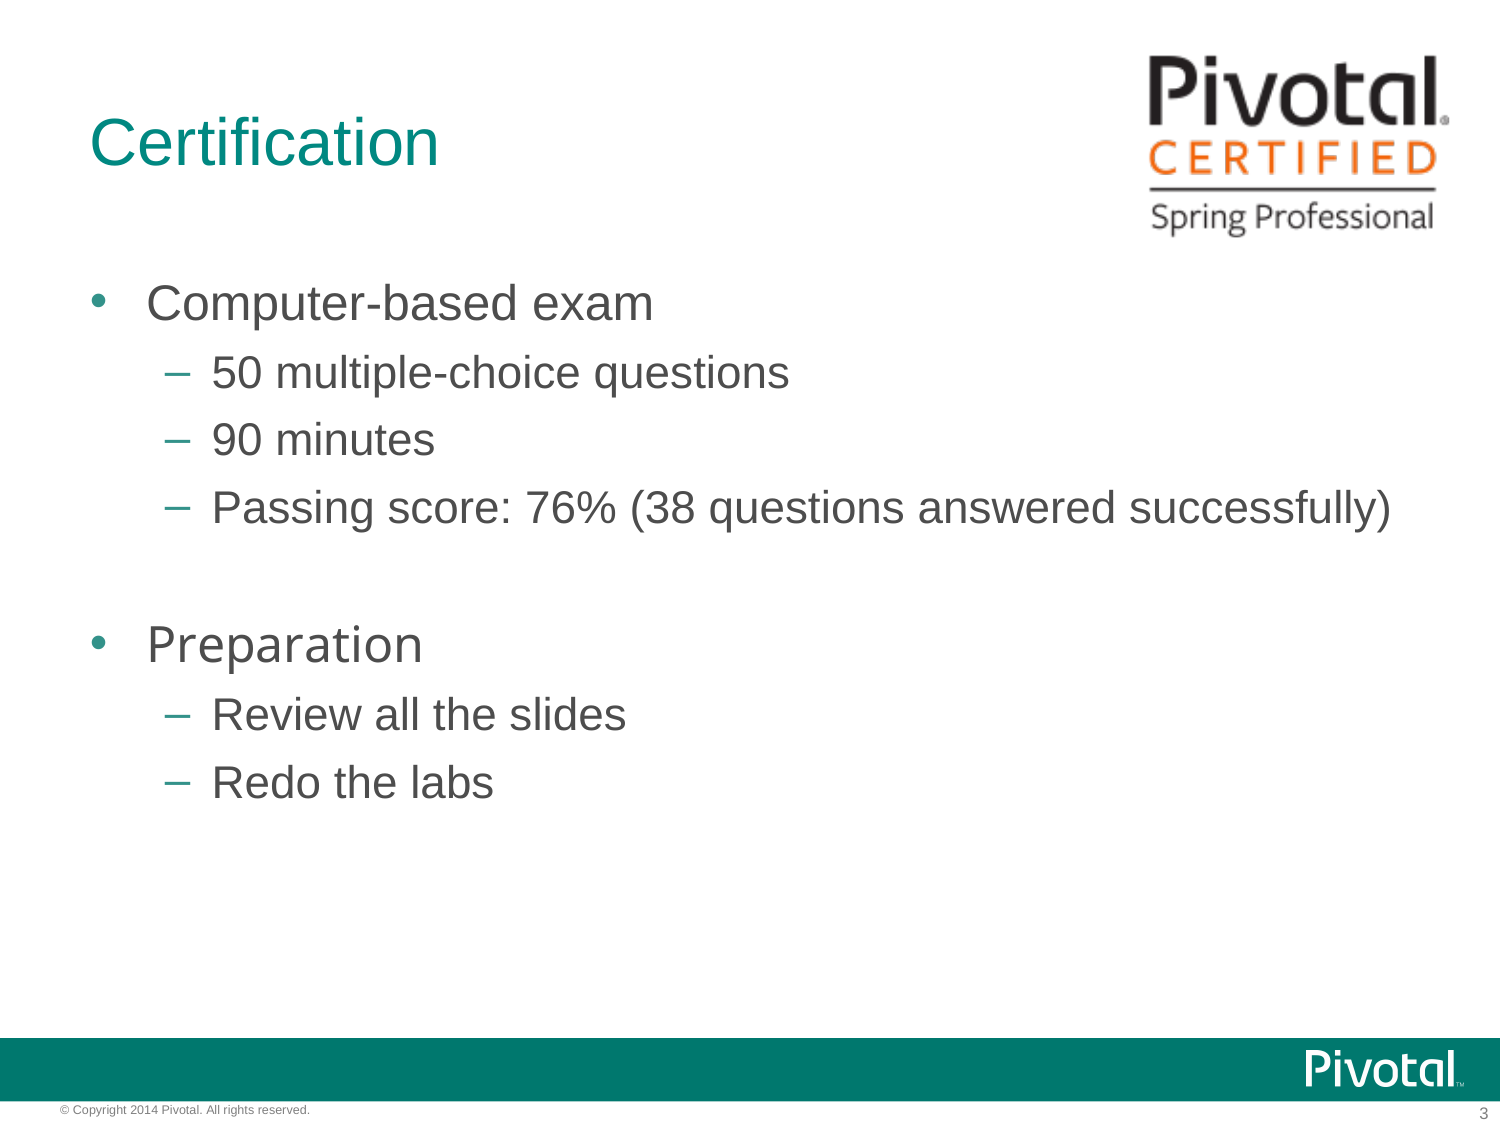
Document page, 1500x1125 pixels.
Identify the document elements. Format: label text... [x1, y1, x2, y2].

picture [1115, 22, 1471, 263]
list Computer-based exam 50 multiple-choice questions 90 minutes Passing score: 76% (38 questions answered successfully) Preparation Review all the slides Redo the labs [75, 262, 1426, 1005]
title Certification [75, 45, 1115, 233]
picture [1306, 1050, 1464, 1087]
